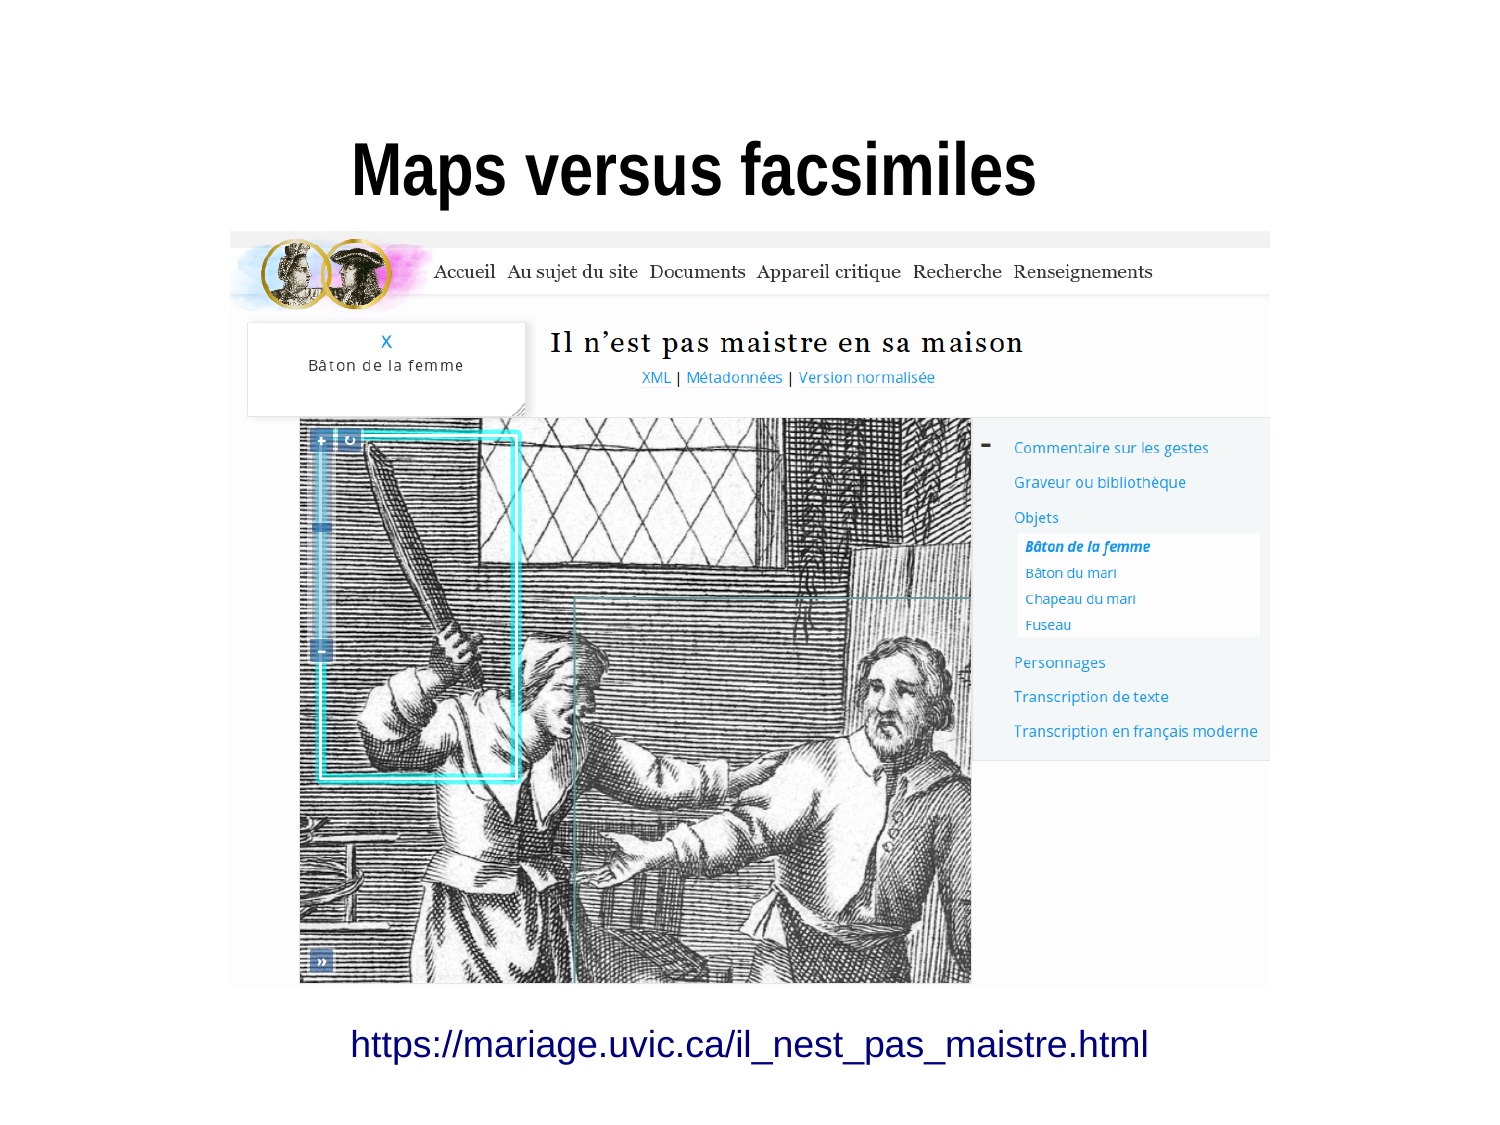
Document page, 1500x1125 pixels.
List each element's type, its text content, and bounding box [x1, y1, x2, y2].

picture [230, 231, 1270, 986]
title Maps versus facsimiles [181, 74, 1209, 262]
text_box https://mariage.uvic.ca/il_nest_pas_maistre.html [318, 1015, 1182, 1066]
